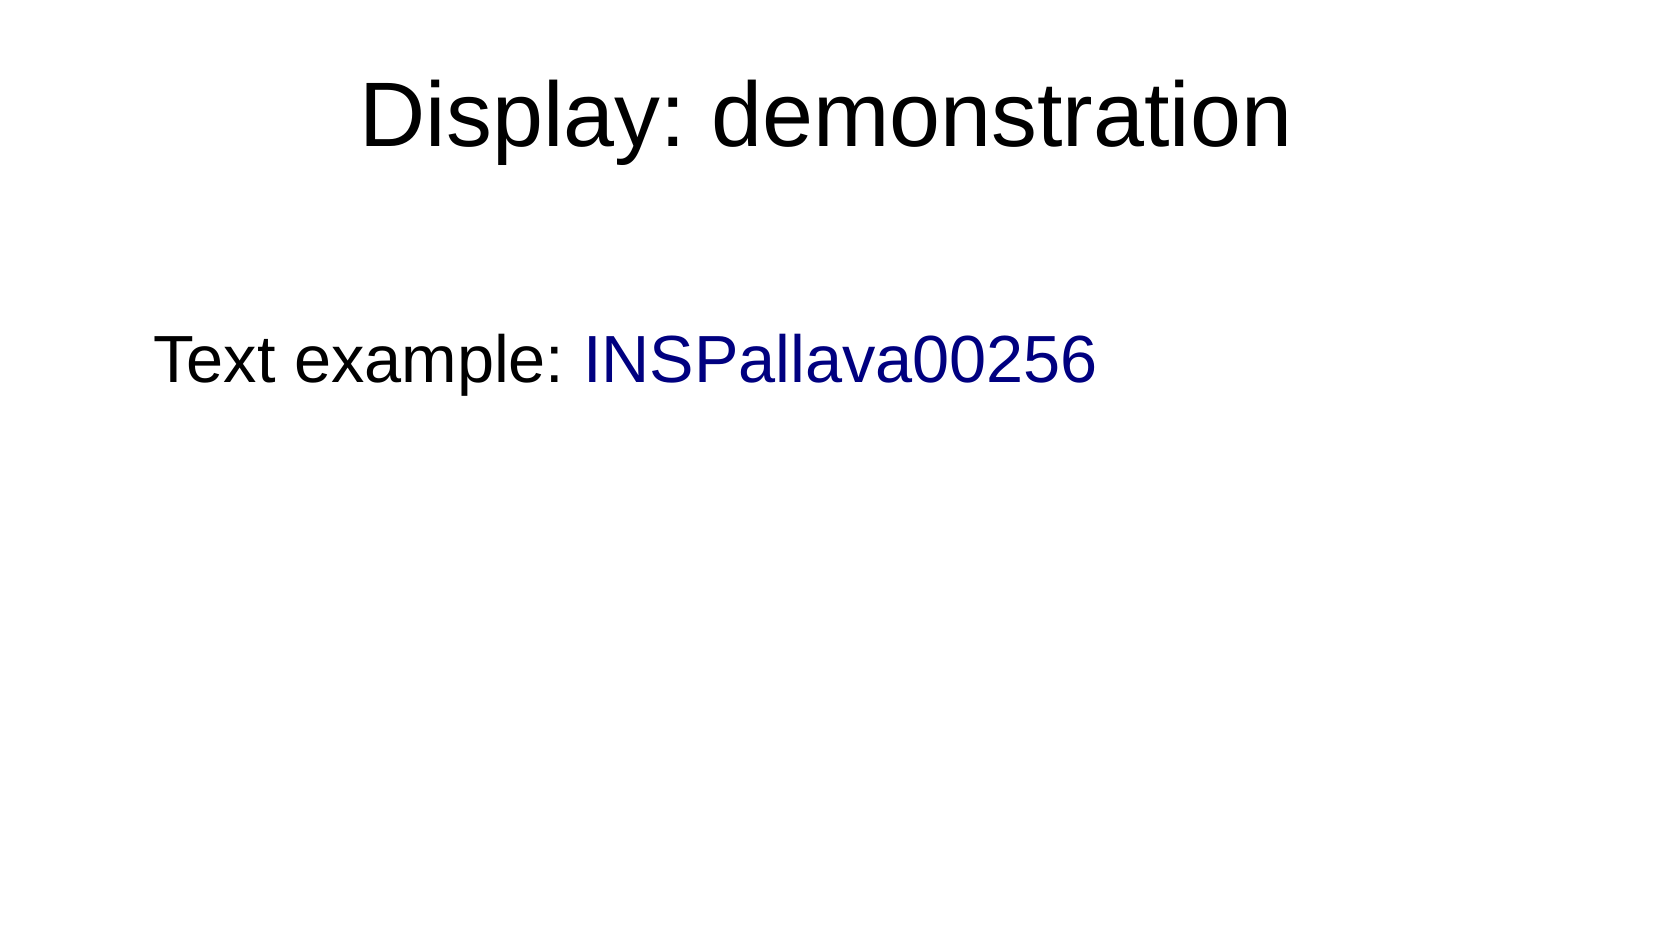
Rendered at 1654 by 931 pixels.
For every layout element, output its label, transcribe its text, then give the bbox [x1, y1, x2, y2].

list Text example: INSPallava00256 [82, 217, 1571, 758]
title Display: demonstration [82, 37, 1571, 193]
